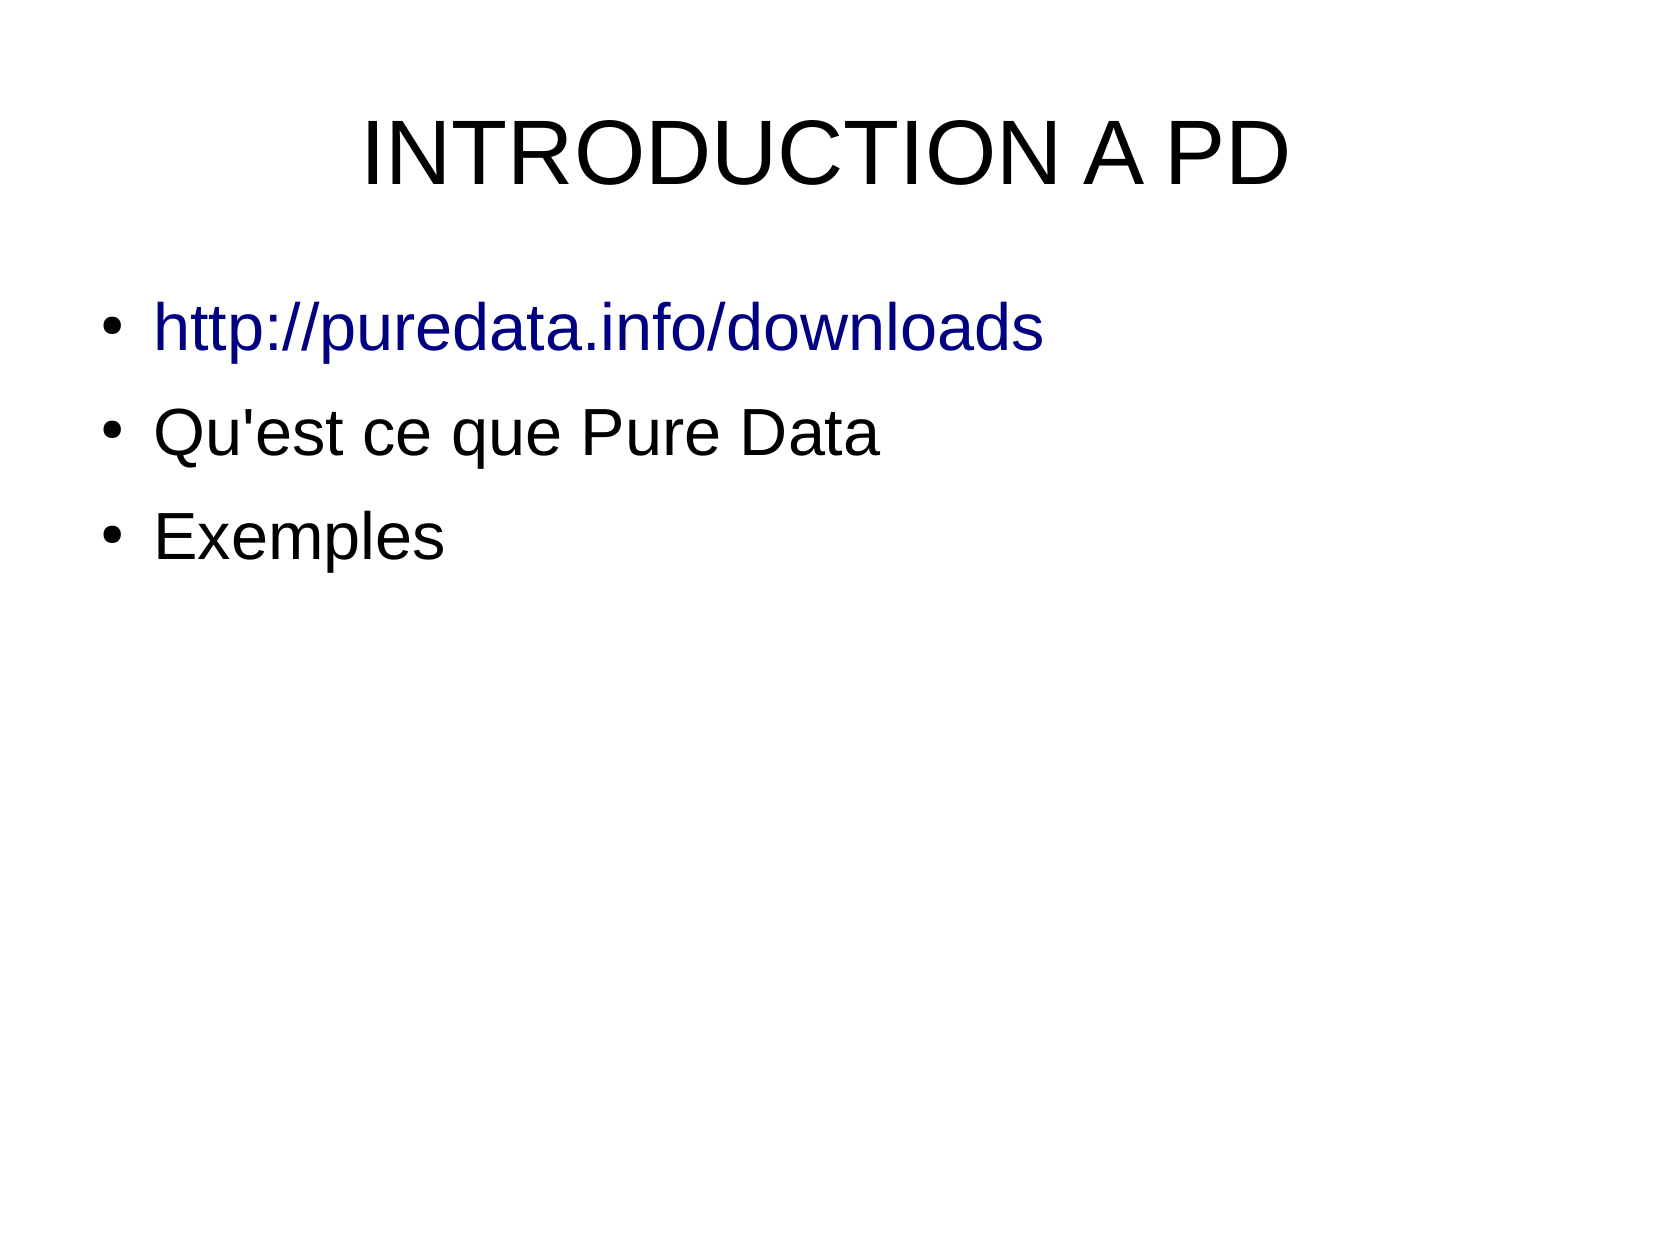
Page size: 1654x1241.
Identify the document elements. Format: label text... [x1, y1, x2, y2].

title INTRODUCTION A PD [82, 49, 1571, 257]
list http://puredata.info/downloads Qu'est ce que Pure Data Exemples [82, 290, 1538, 1010]
